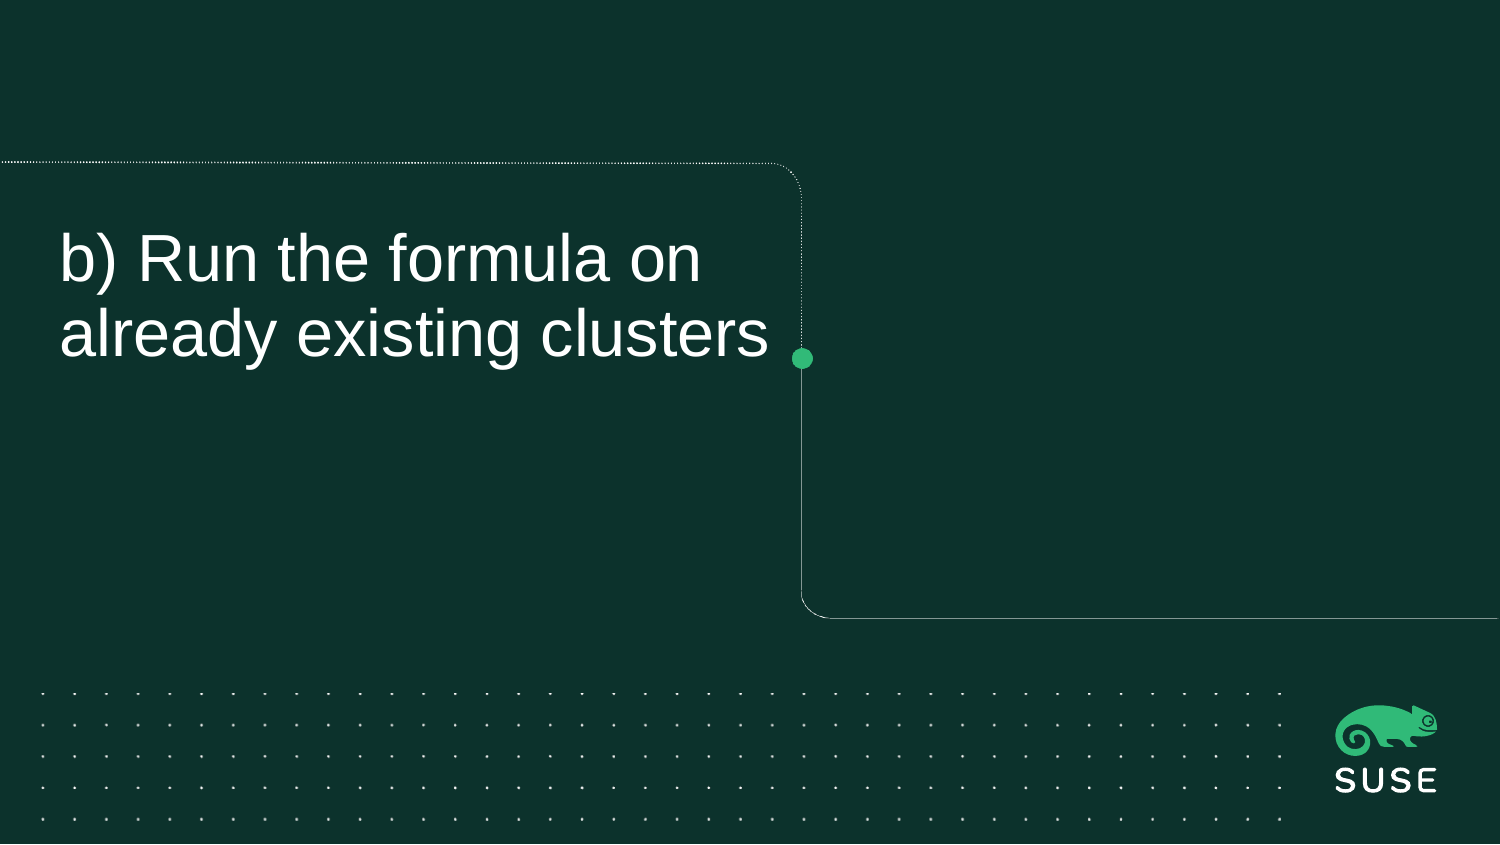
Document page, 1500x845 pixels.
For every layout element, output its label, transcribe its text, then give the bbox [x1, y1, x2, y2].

text_box b) Run the formula on already existing clusters [45, 214, 872, 601]
picture [0, 161, 1499, 619]
